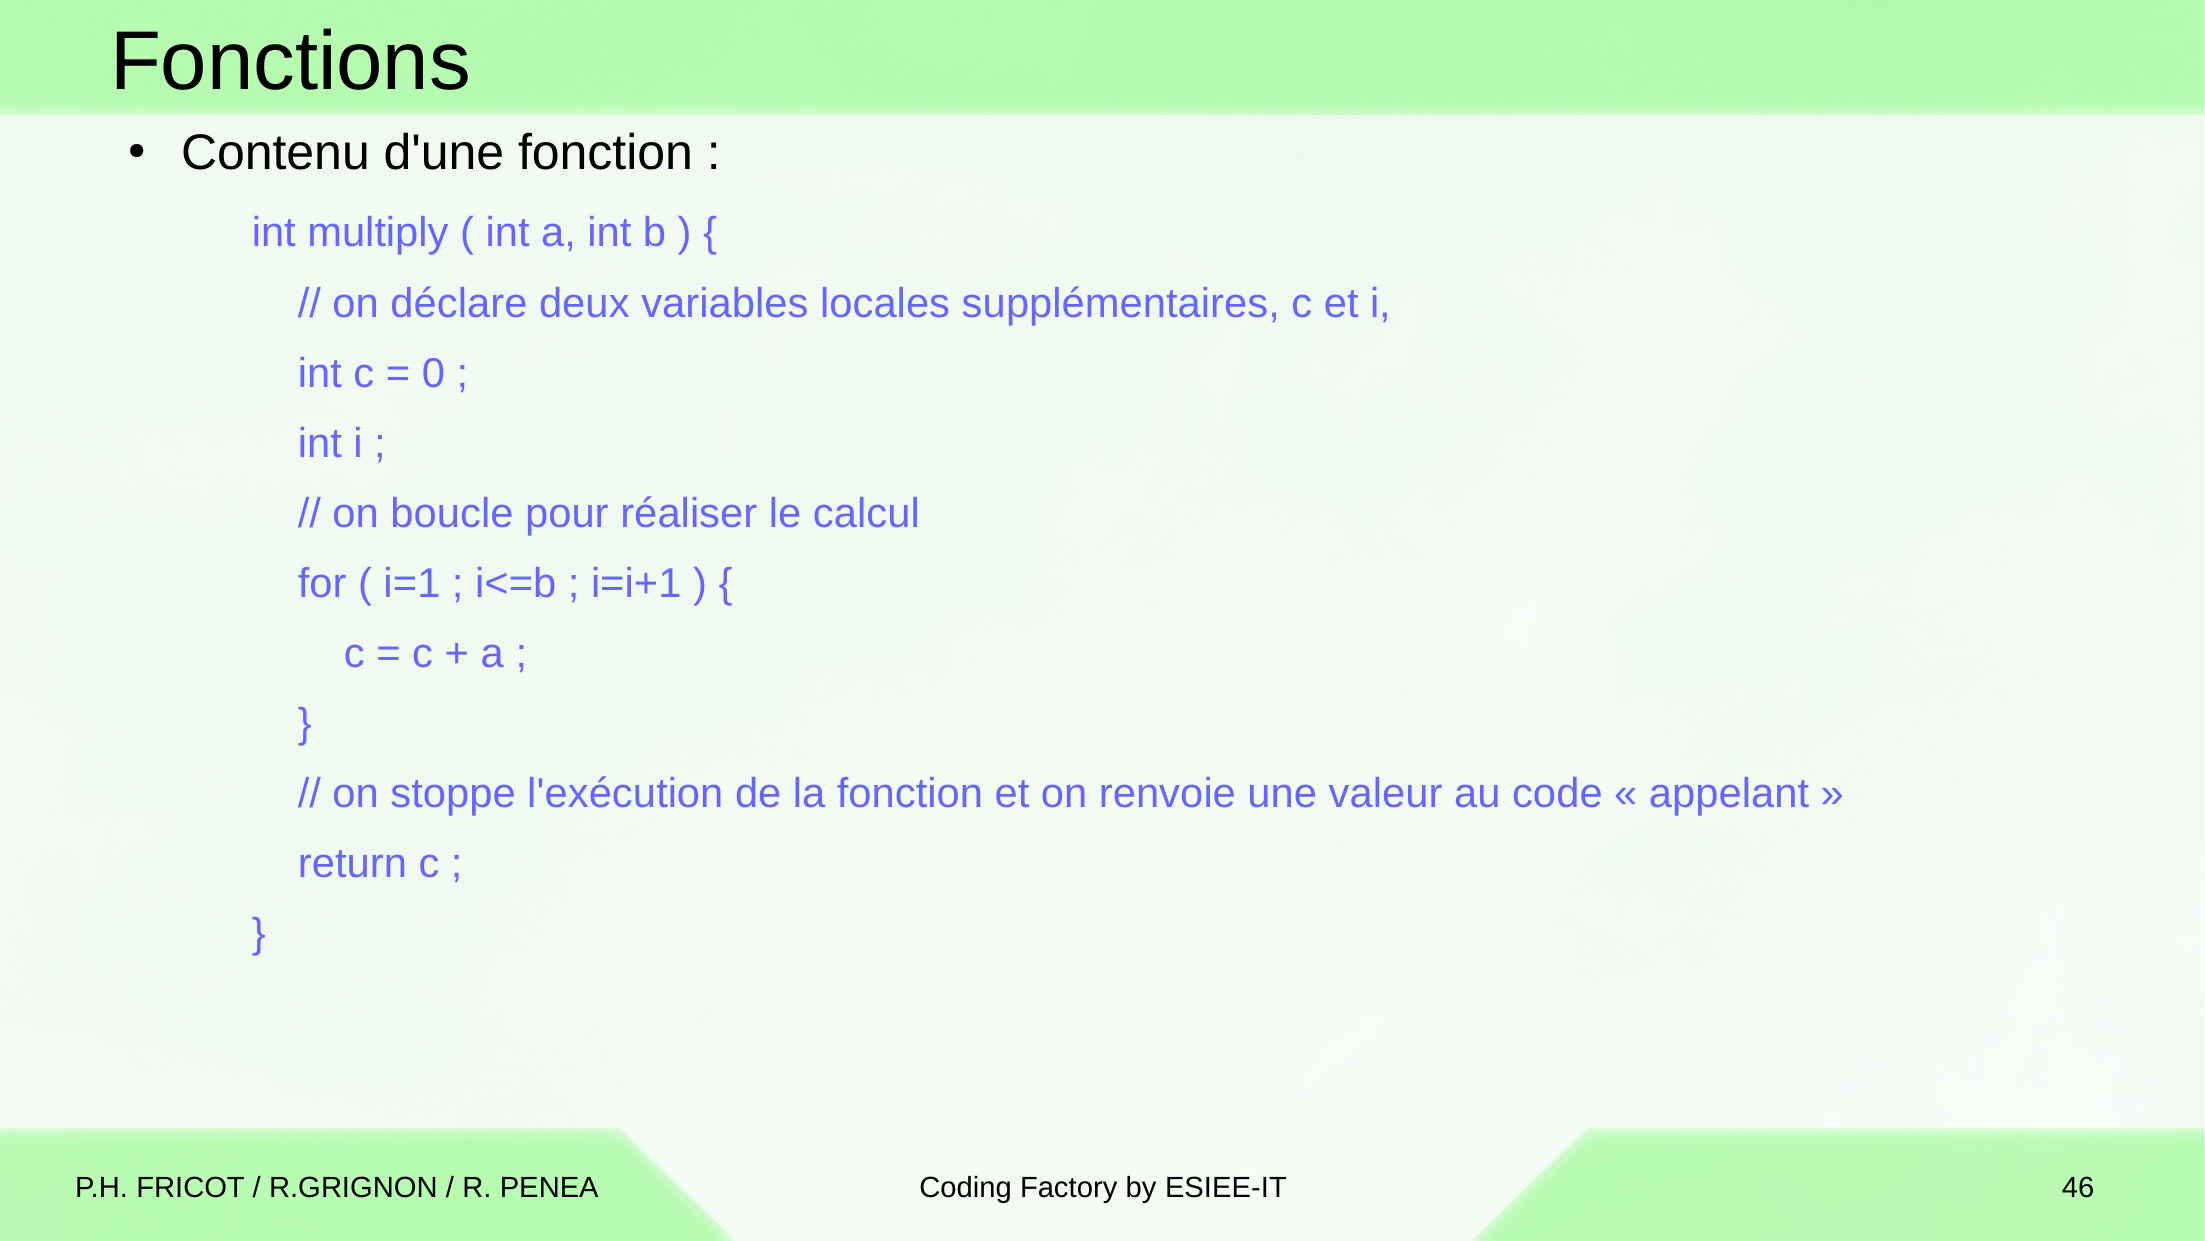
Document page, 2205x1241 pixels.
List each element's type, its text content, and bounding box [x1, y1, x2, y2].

list Contenu d'une fonction : int multiply ( int a, int b ) { // on déclare deux variables locales supplémentaires, c et i, int c = 0 ; int i ; // on boucle pour réaliser le calcul for ( i=1 ; i<=b ; i=i+1 ) { c = c + a ; } // on stoppe l'exécution de la fonction et on renvoie une valeur au code « appelant » return c ; } [110, 194, 2095, 1040]
title Fonctions [110, 49, 2095, 194]
picture [0, 0, 2205, 1241]
